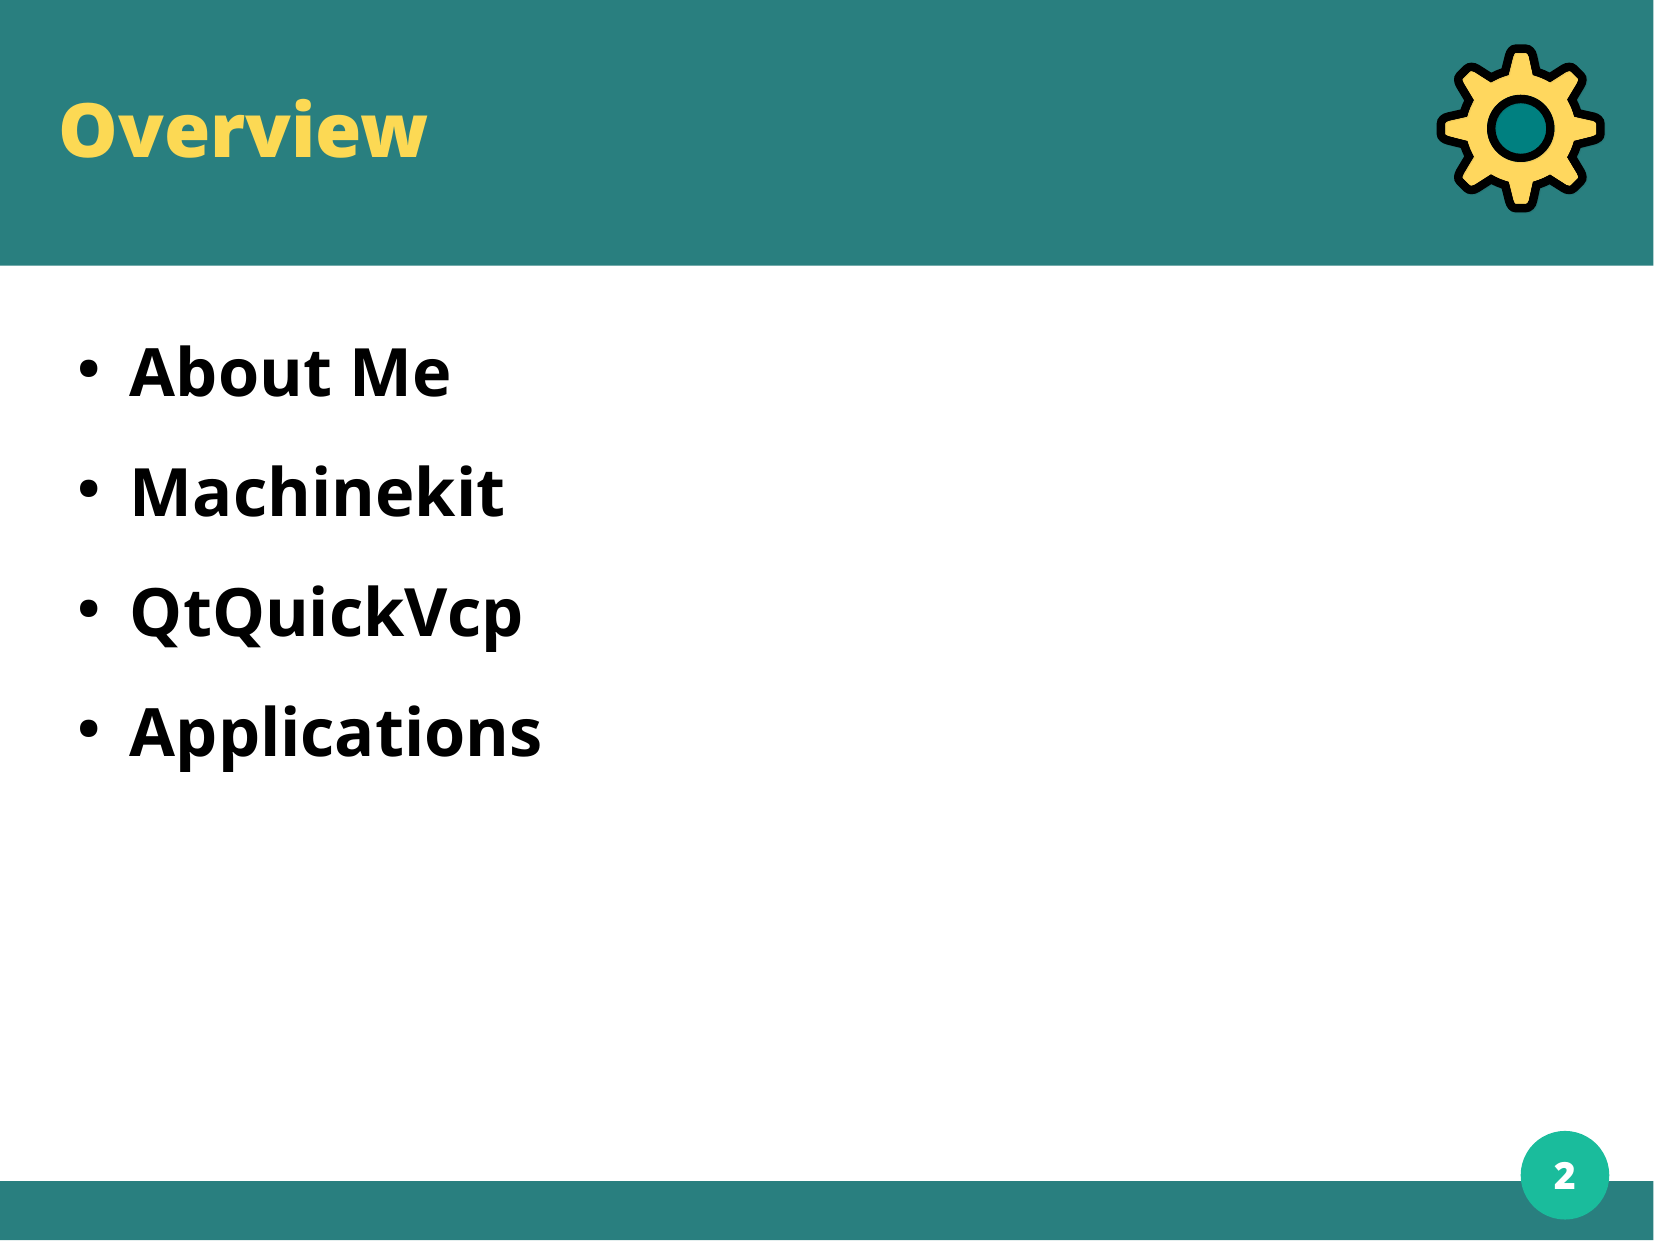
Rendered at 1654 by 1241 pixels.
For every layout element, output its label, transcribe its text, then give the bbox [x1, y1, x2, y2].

list About Me Machinekit QtQuickVcp Applications [59, 324, 1595, 1152]
title Overview [59, 49, 1595, 207]
